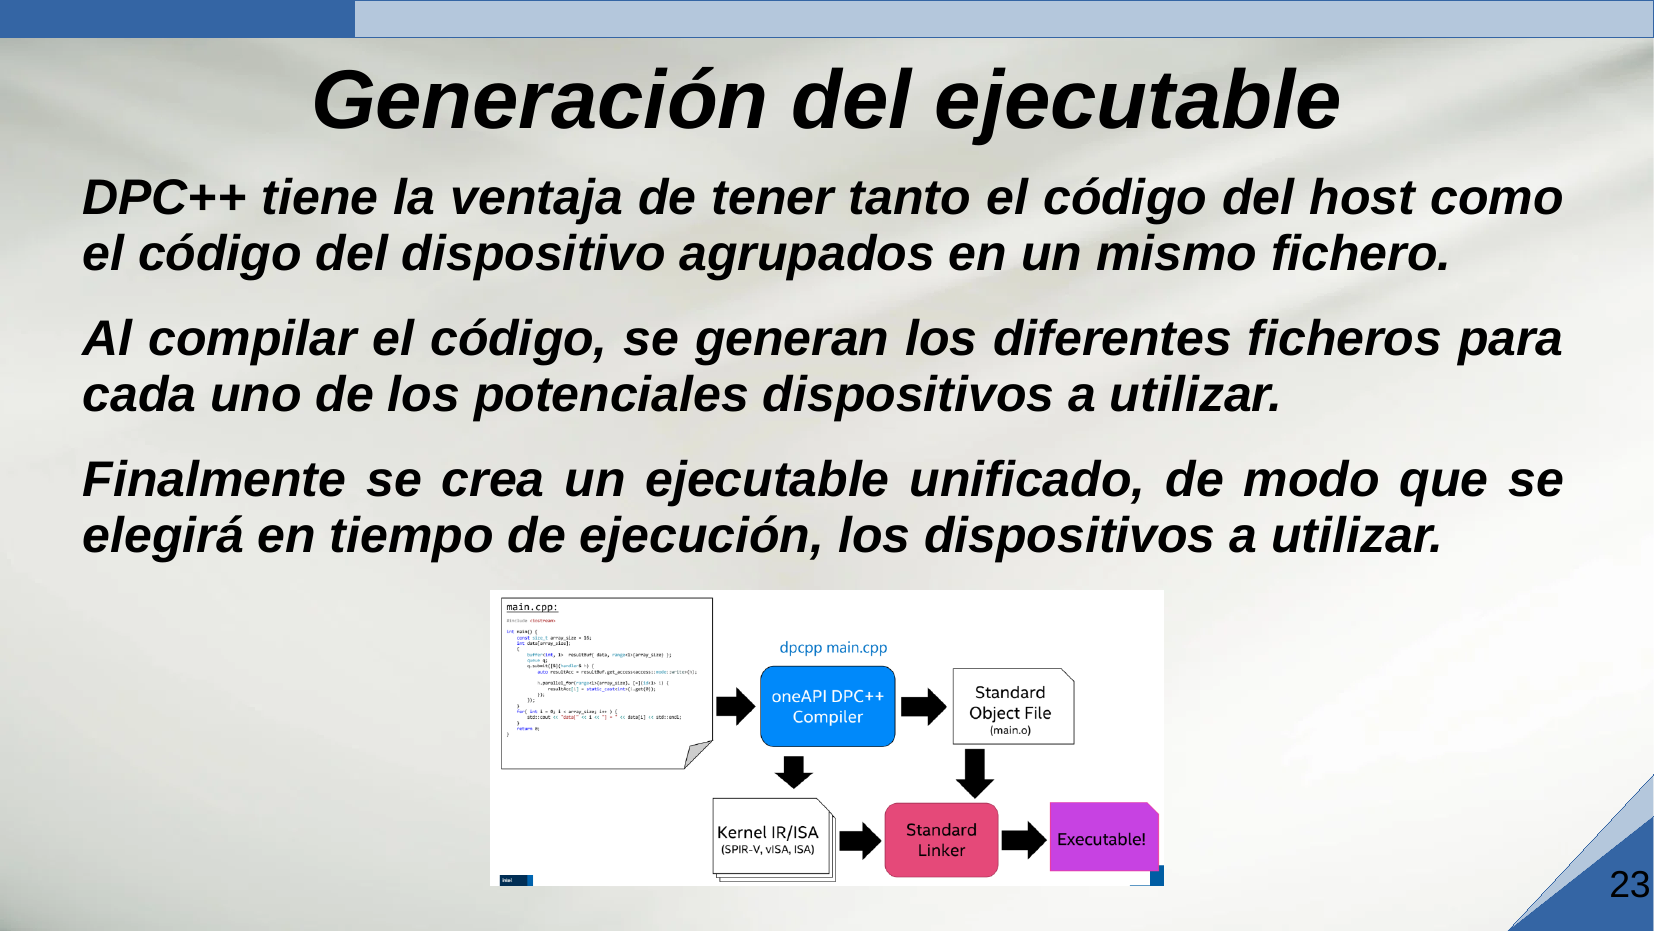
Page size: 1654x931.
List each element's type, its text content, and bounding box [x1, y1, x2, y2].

title Generación del ejecutable [82, 21, 1571, 178]
text_box [0, 0, 1654, 38]
text_box <número> [1594, 856, 1654, 927]
list DPC++ tiene la ventaja de tener tanto el código del host como el código del dispositivo agrupados en un mismo fichero. Al compilar el código, se generan los diferentes ficheros para cada uno de los potenciales dispositivos a utilizar. Finalmente se crea un ejecutable unificado, de modo que se elegirá en tiempo de ejecución, los dispositivos a utilizar. [82, 178, 1565, 739]
text_box [1507, 773, 1654, 931]
picture [0, 38, 1654, 931]
